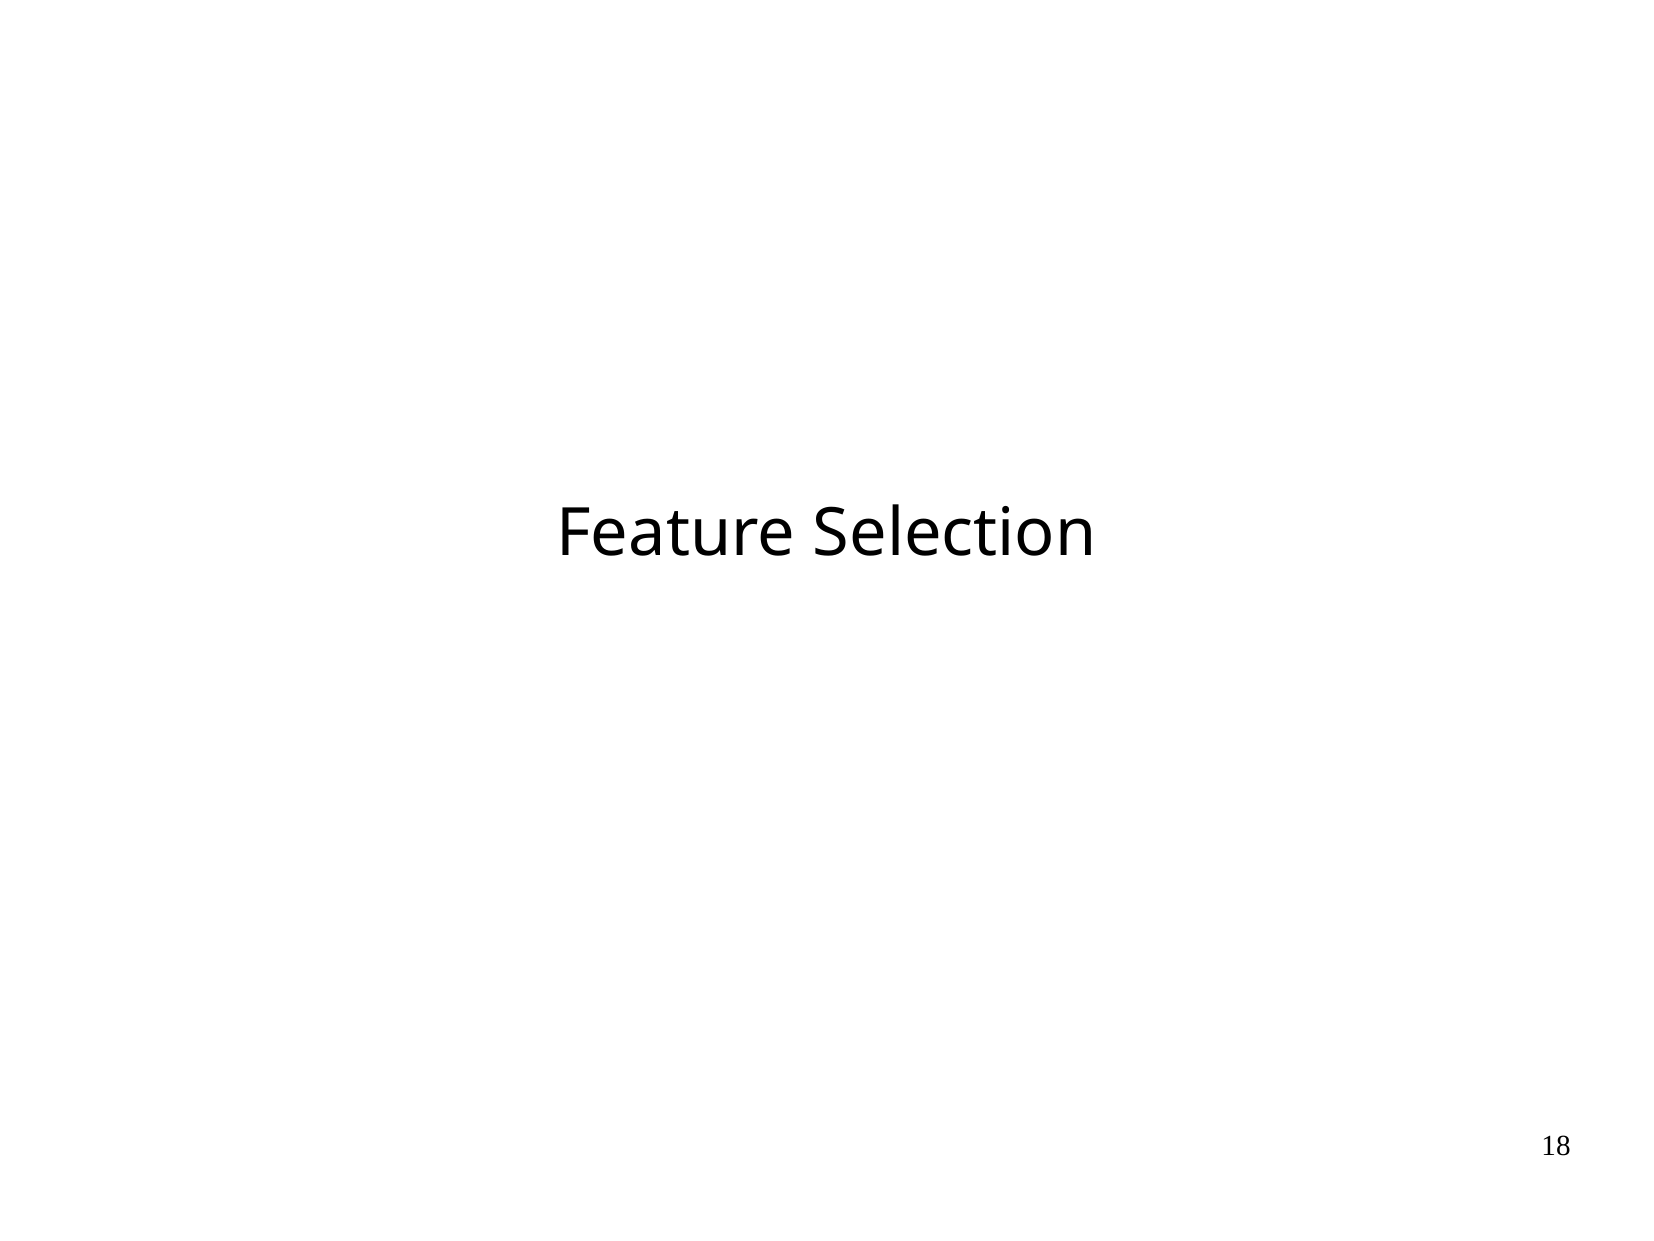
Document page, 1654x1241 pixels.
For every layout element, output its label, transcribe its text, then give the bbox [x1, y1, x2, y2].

subtitle Feature Selection [82, 49, 1571, 1010]
